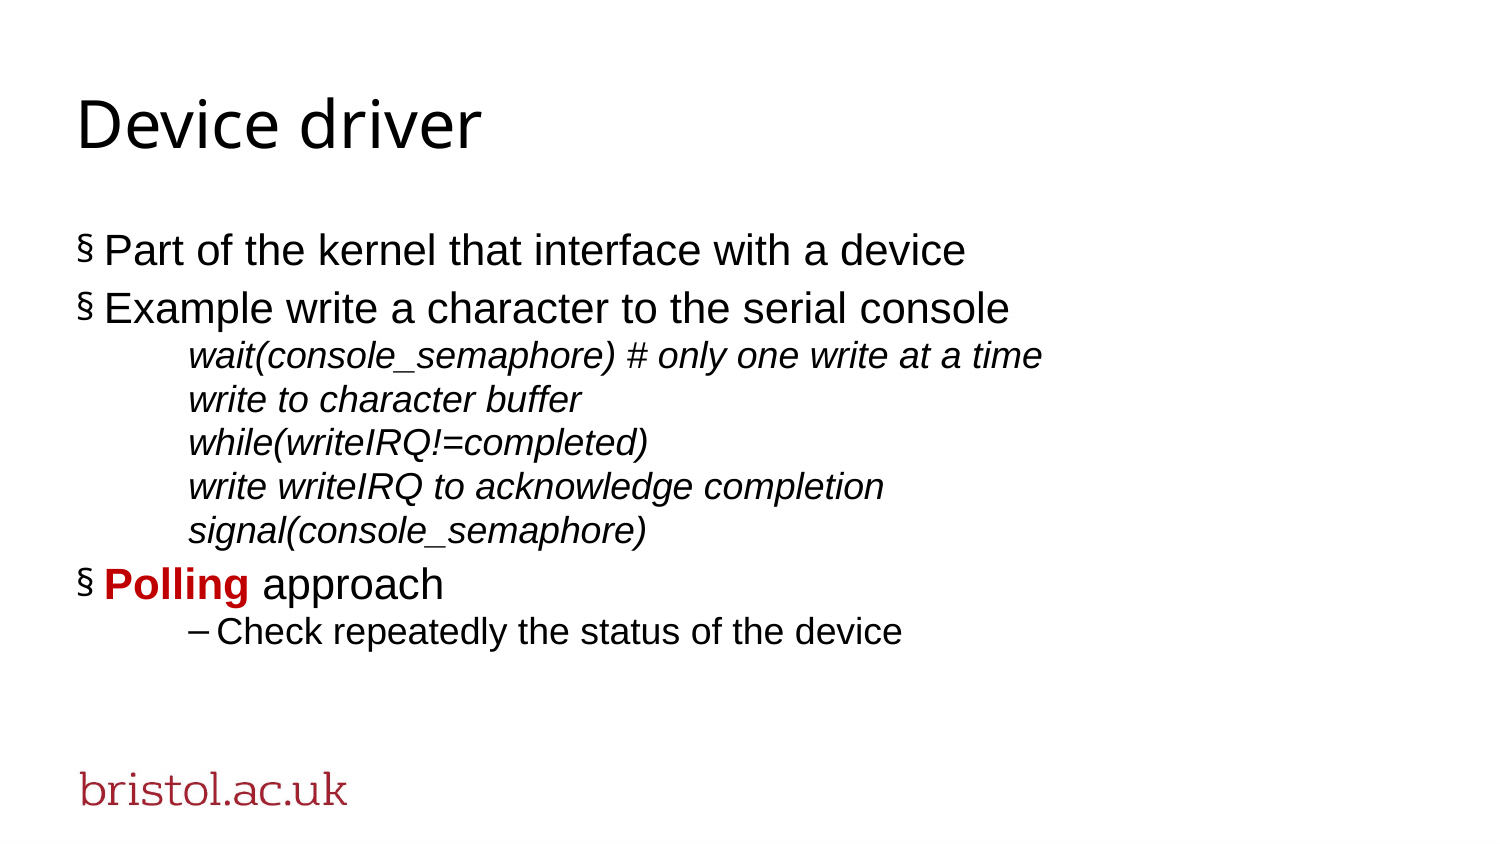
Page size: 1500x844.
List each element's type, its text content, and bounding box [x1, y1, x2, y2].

list Part of the kernel that interface with a device Example write a character to the serial console wait(console_semaphore) # only one write at a time write to character buffer while(writeIRQ!=completed) write writeIRQ to acknowledge completion signal(console_semaphore) Polling approach Check repeatedly the status of the device [60, 224, 1440, 699]
title Device driver [60, 44, 1440, 209]
